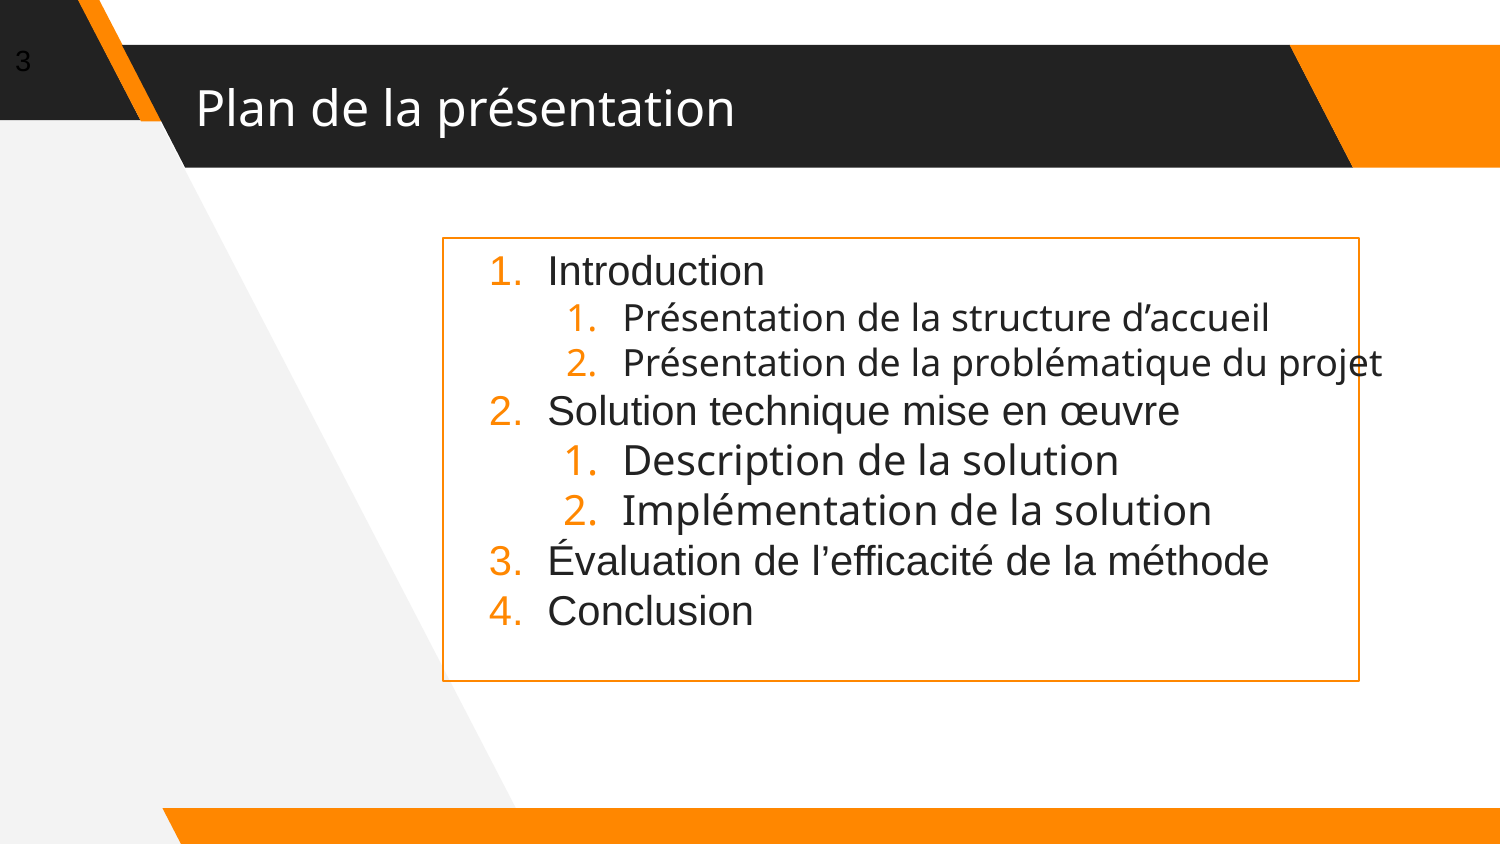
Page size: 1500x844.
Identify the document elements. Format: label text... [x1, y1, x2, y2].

list Introduction Présentation de la structure d’accueil Présentation de la problématique du projet Solution technique mise en œuvre Description de la solution Implémentation de la solution Évaluation de l’efficacité de la méthode Conclusion [457, 228, 1409, 625]
title Plan de la présentation [180, 44, 1424, 168]
slide_number <number> [0, 0, 98, 121]
